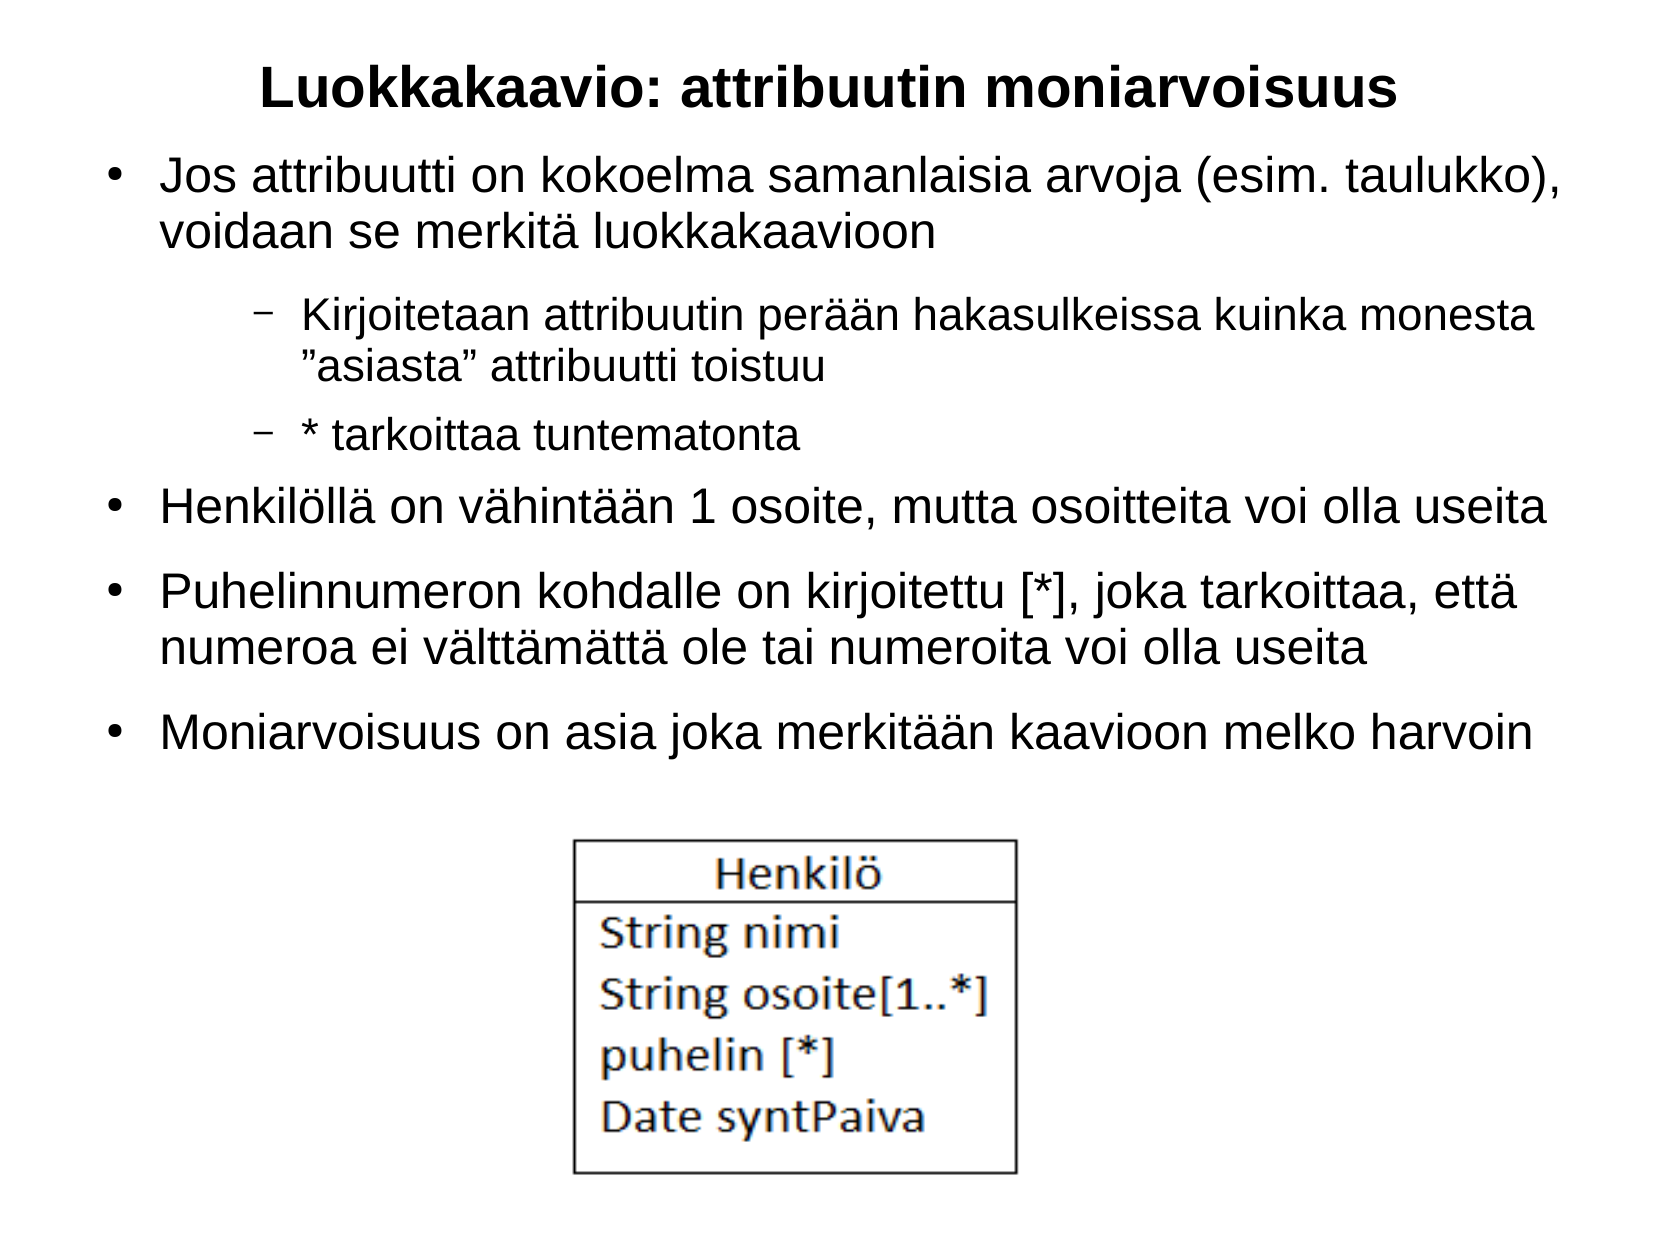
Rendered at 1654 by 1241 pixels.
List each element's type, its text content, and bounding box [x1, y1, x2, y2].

list Jos attribuutti on kokoelma samanlaisia arvoja (esim. taulukko), voidaan se merkitä luokkakaavioon Kirjoitetaan attribuutin perään hakasulkeissa kuinka monesta ”asiasta” attribuutti toistuu * tarkoittaa tuntematonta Henkilöllä on vähintään 1 osoite, mutta osoitteita voi olla useita Puhelinnumeron kohdalle on kirjoitettu [*], joka tarkoittaa, että numeroa ei välttämättä ole tai numeroita voi olla useita Moniarvoisuus on asia joka merkitään kaavioon melko harvoin [88, 147, 1571, 833]
title Luokkakaavio: attribuutin moniarvoisuus [88, 54, 1571, 121]
picture [561, 826, 1034, 1182]
